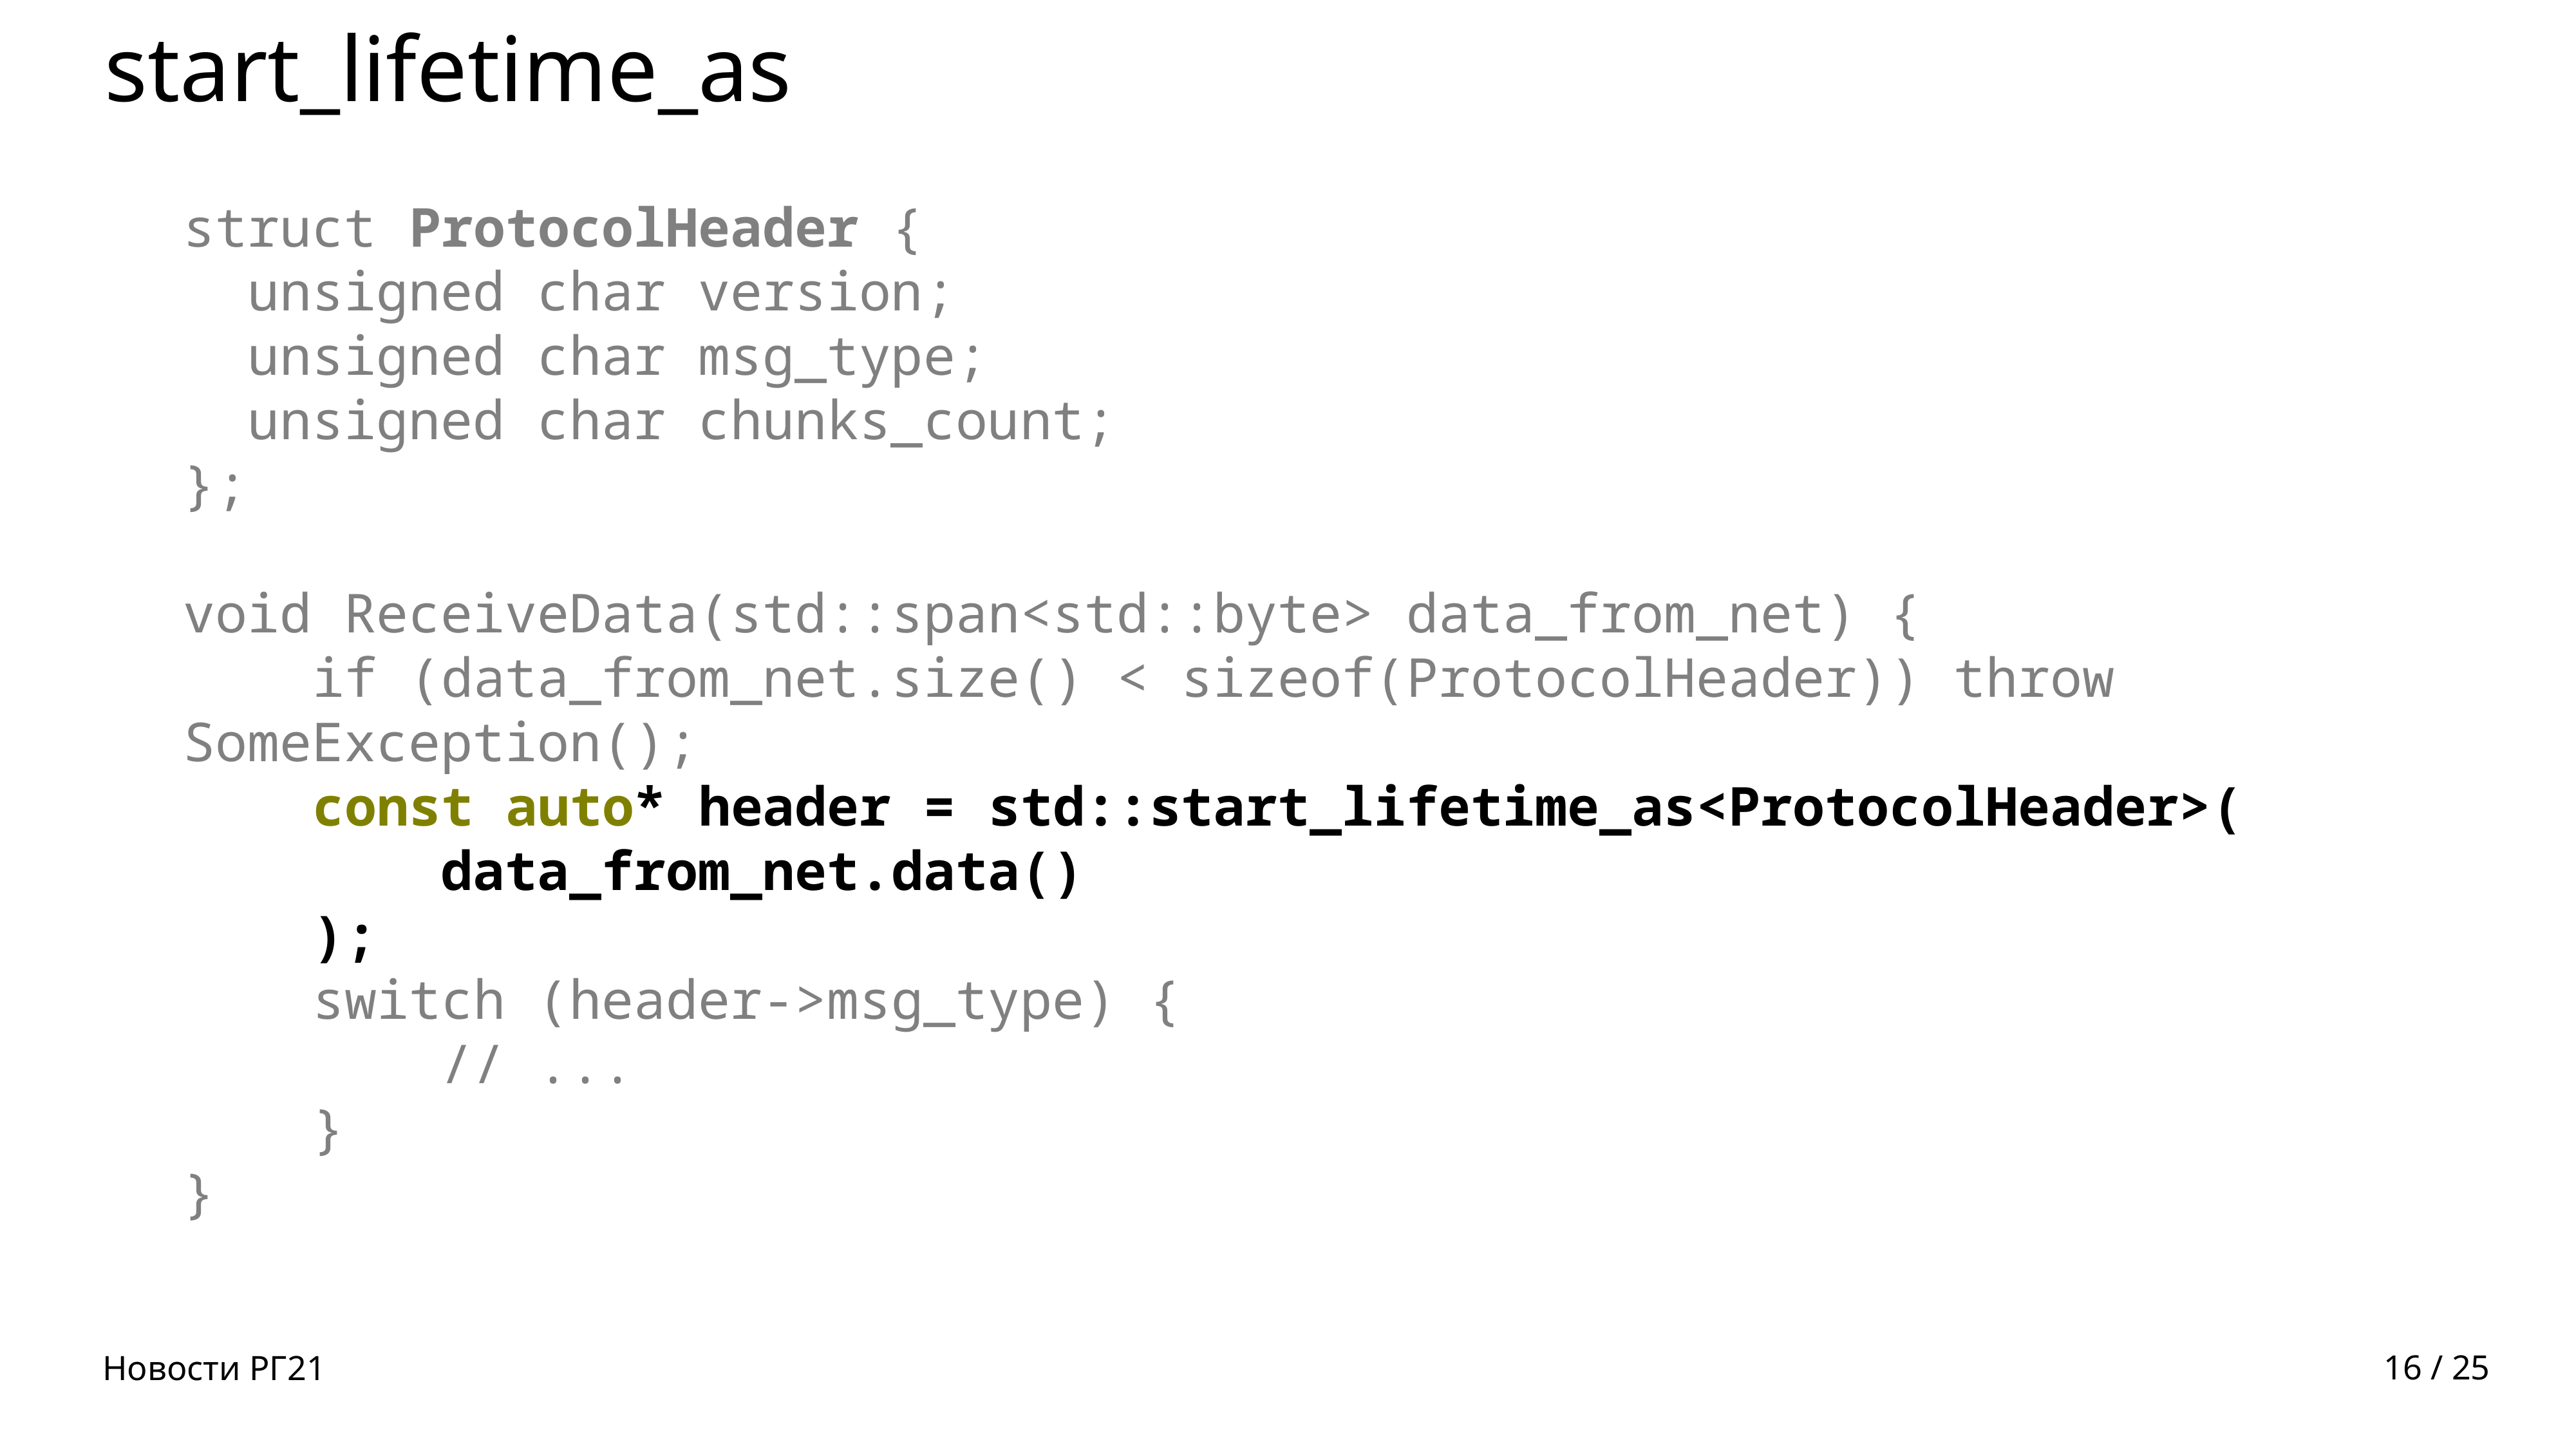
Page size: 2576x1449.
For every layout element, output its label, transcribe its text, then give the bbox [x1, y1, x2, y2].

text_box struct ProtocolHeader { unsigned char version; unsigned char msg_type; unsigned char chunks_count; }; void ReceiveData(std::span<std::byte> data_from_net) { if (data_from_net.size() < sizeof(ProtocolHeader)) throw SomeException(); const auto* header = std::start_lifetime_as<ProtocolHeader>( data_from_net.data() ); switch (header->msg_type) { // ... } } [174, 188, 2410, 1259]
list <number> / 25 [1403, 1338, 2500, 1393]
title start_lifetime_as [95, 19, 2576, 155]
list Новости РГ21 [93, 1338, 1190, 1393]
